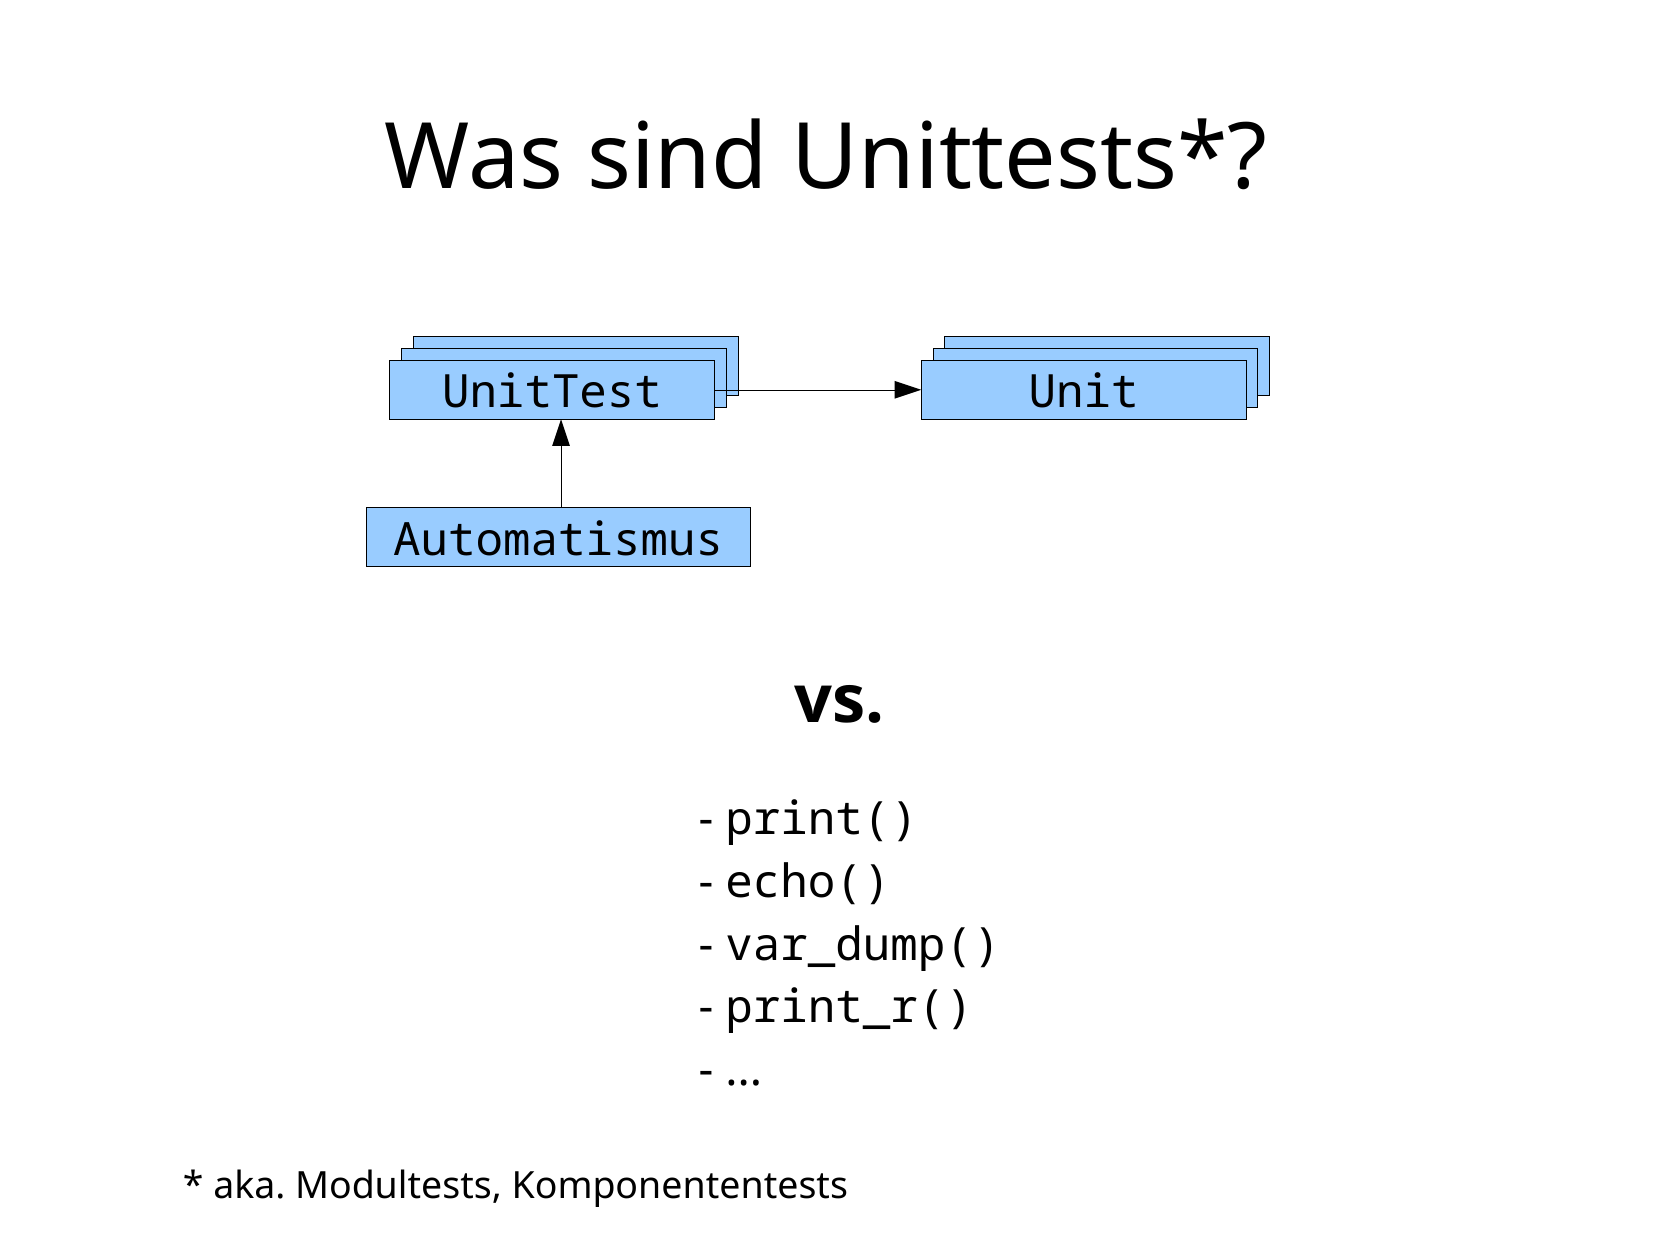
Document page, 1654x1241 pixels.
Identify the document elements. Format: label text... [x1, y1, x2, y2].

text_box Automatismus [366, 507, 751, 567]
text_box UnitTest [413, 336, 739, 390]
text_box * aka. Modultests, Komponententests [168, 1151, 823, 1210]
text_box Unit [944, 336, 1270, 396]
title Was sind Unittests*? [82, 56, 1571, 250]
text_box vs. [779, 643, 898, 737]
text_box Unit [933, 348, 1258, 408]
text_box UnitTest [389, 360, 715, 420]
text_box - print() - echo() - var_dump() - print_r() - ... [683, 778, 1028, 1064]
text_box UnitTest [401, 348, 727, 390]
text_box UnitTest [715, 391, 727, 408]
text_box Unit [921, 360, 1247, 420]
